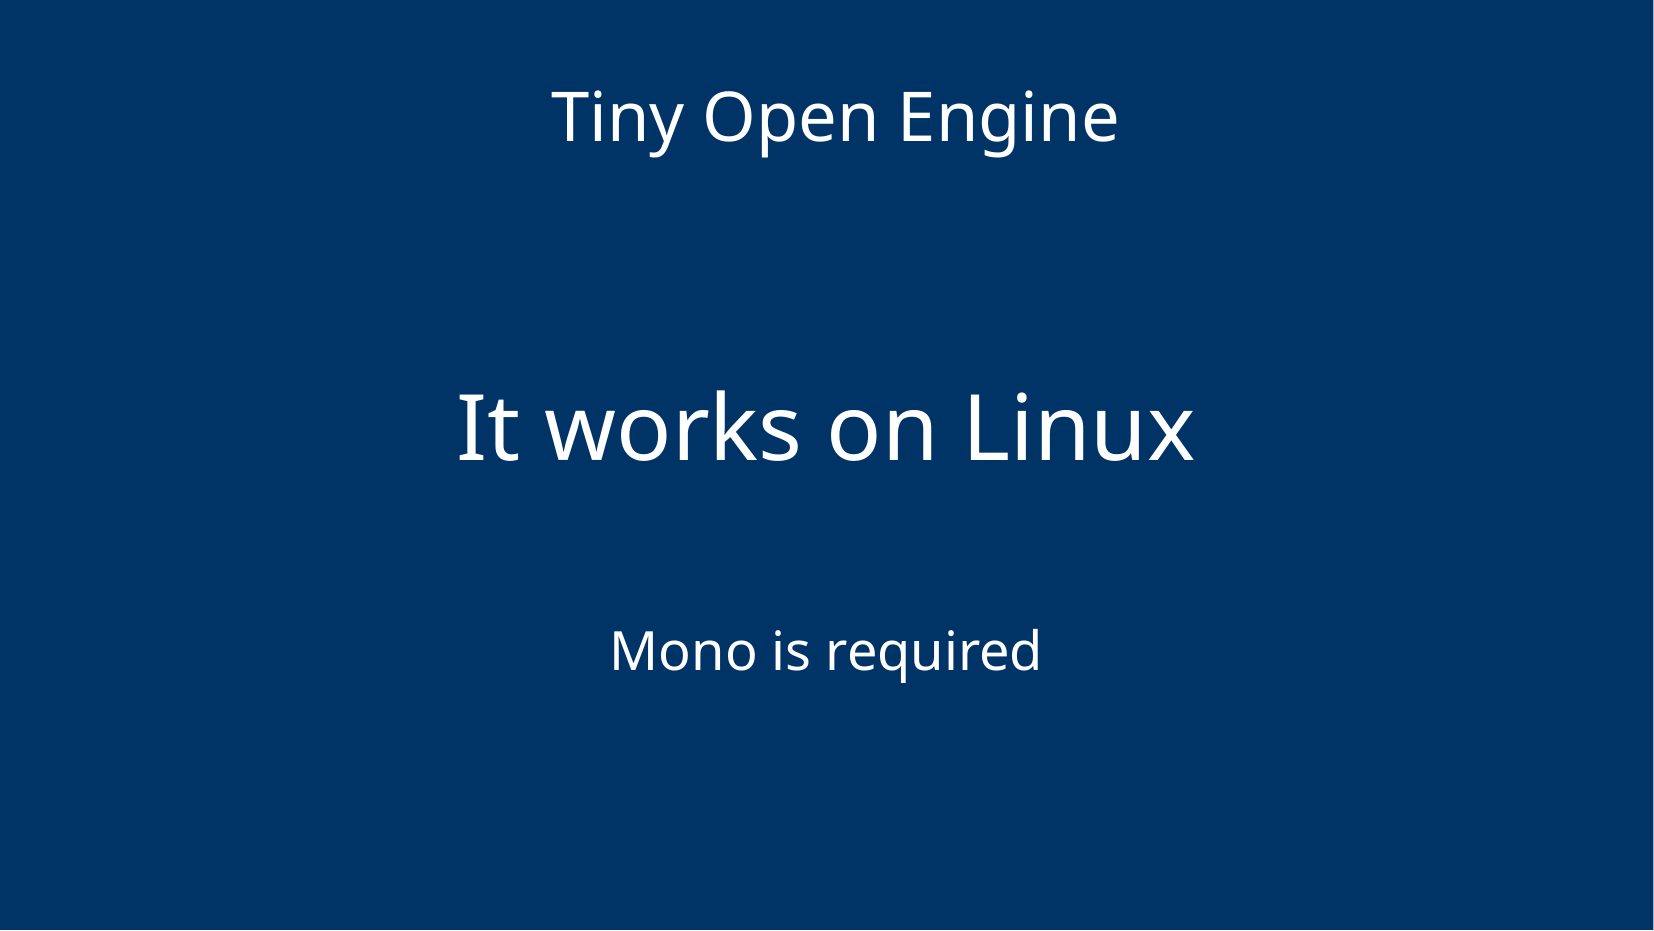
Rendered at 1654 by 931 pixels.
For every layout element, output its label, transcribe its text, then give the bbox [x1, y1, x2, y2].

title Tiny Open Engine [82, 37, 1571, 193]
subtitle It works on Linux Mono is required [82, 217, 1571, 832]
